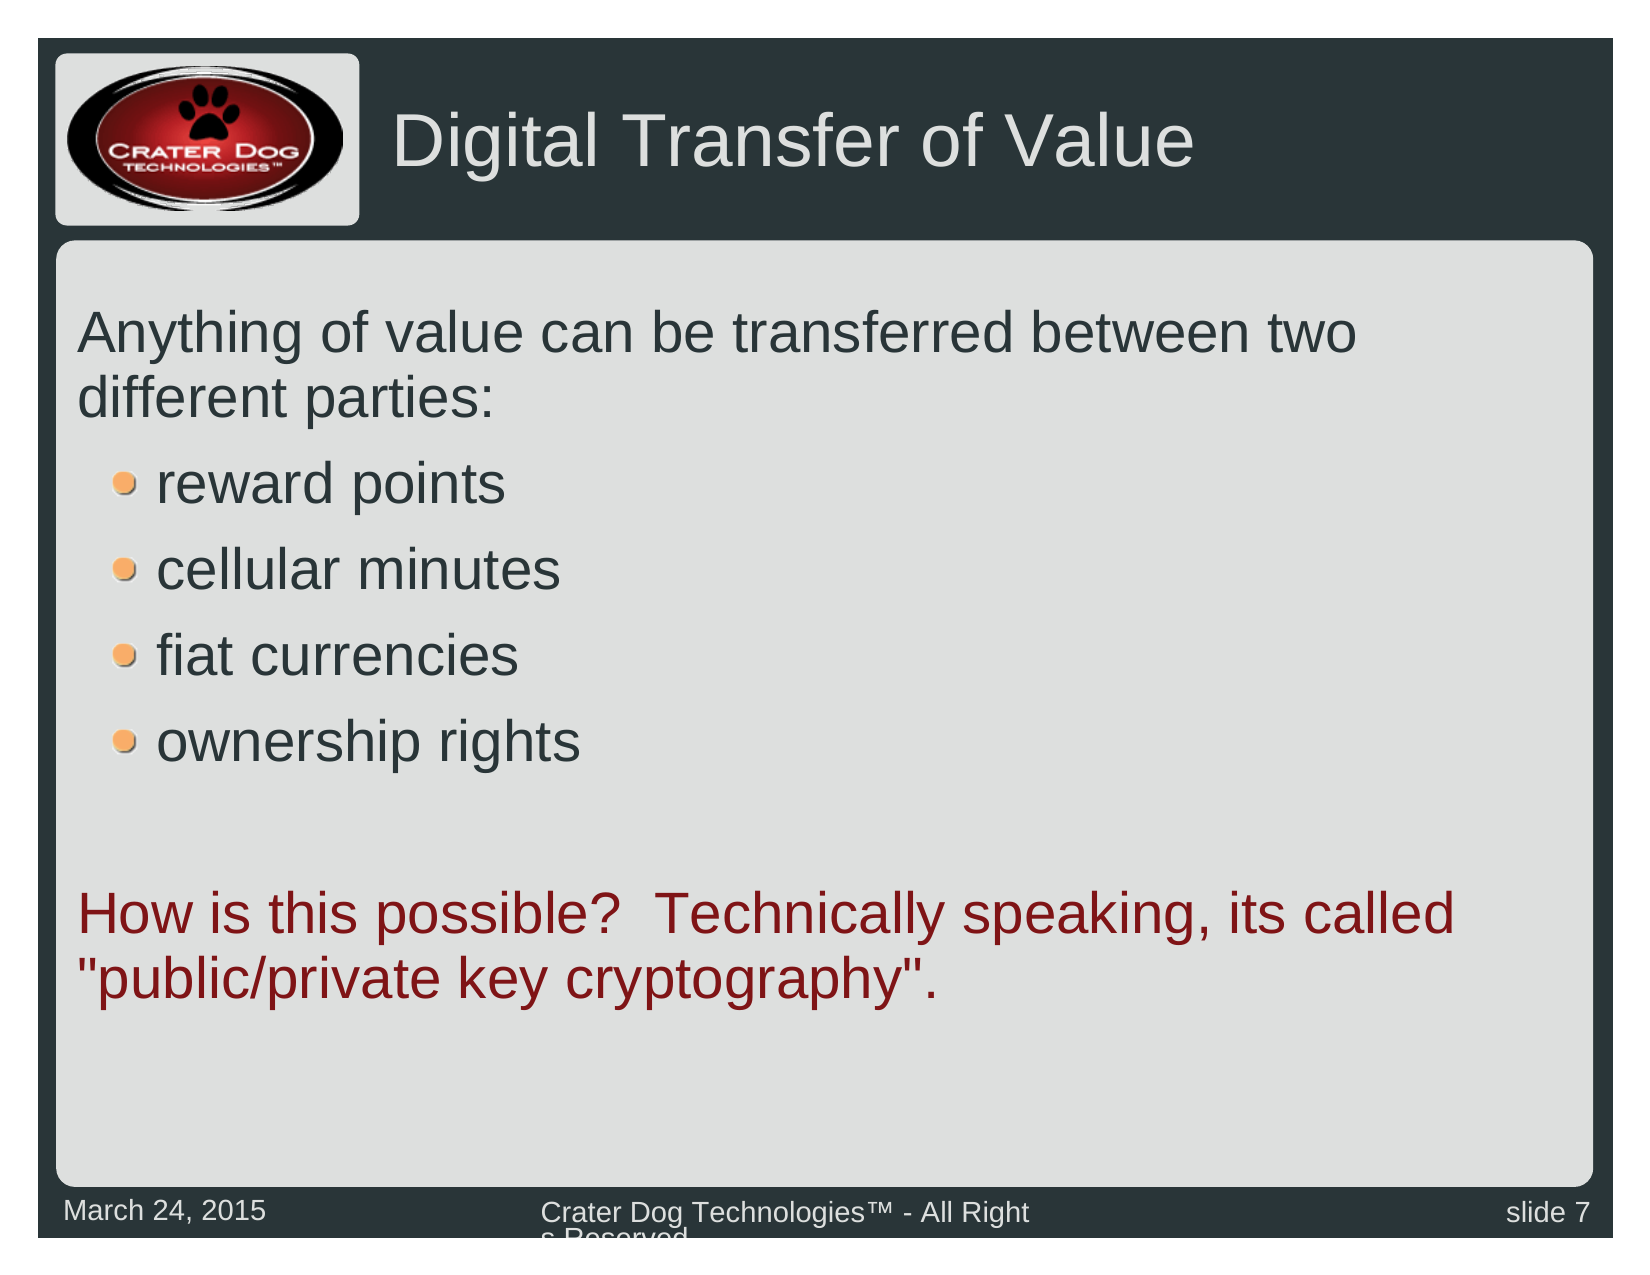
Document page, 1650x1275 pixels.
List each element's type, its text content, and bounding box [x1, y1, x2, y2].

picture [67, 66, 343, 211]
list Anything of value can be transferred between two different parties: reward points cellular minutes fiat currencies ownership rights How is this possible? Technically speaking, its called "public/private key cryptography". [77, 299, 1557, 1163]
title Digital Transfer of Value [391, 55, 1572, 224]
